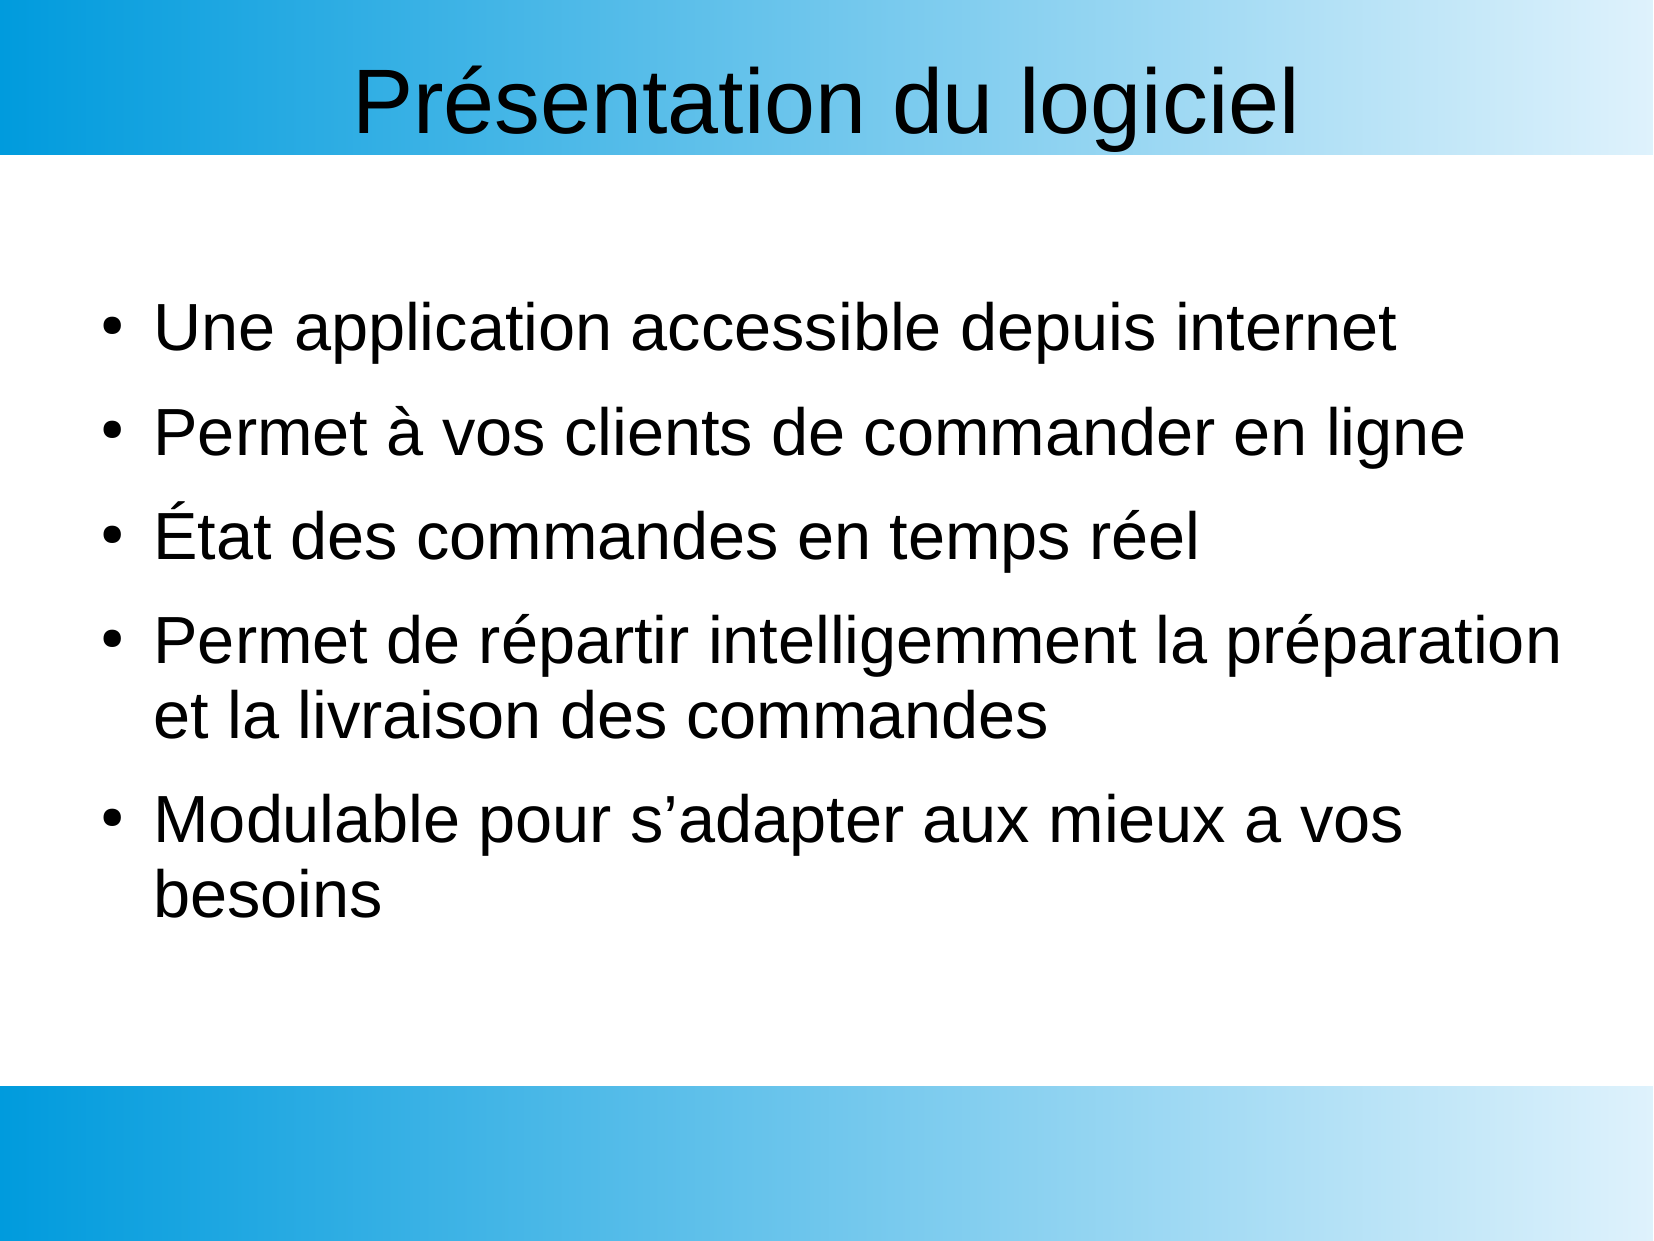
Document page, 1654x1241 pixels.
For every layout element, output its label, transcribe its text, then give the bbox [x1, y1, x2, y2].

list Une application accessible depuis internet Permet à vos clients de commander en ligne État des commandes en temps réel Permet de répartir intelligemment la préparation et la livraison des commandes Modulable pour s’adapter aux mieux a vos besoins [82, 290, 1571, 1010]
title Présentation du logiciel [82, 49, 1571, 155]
